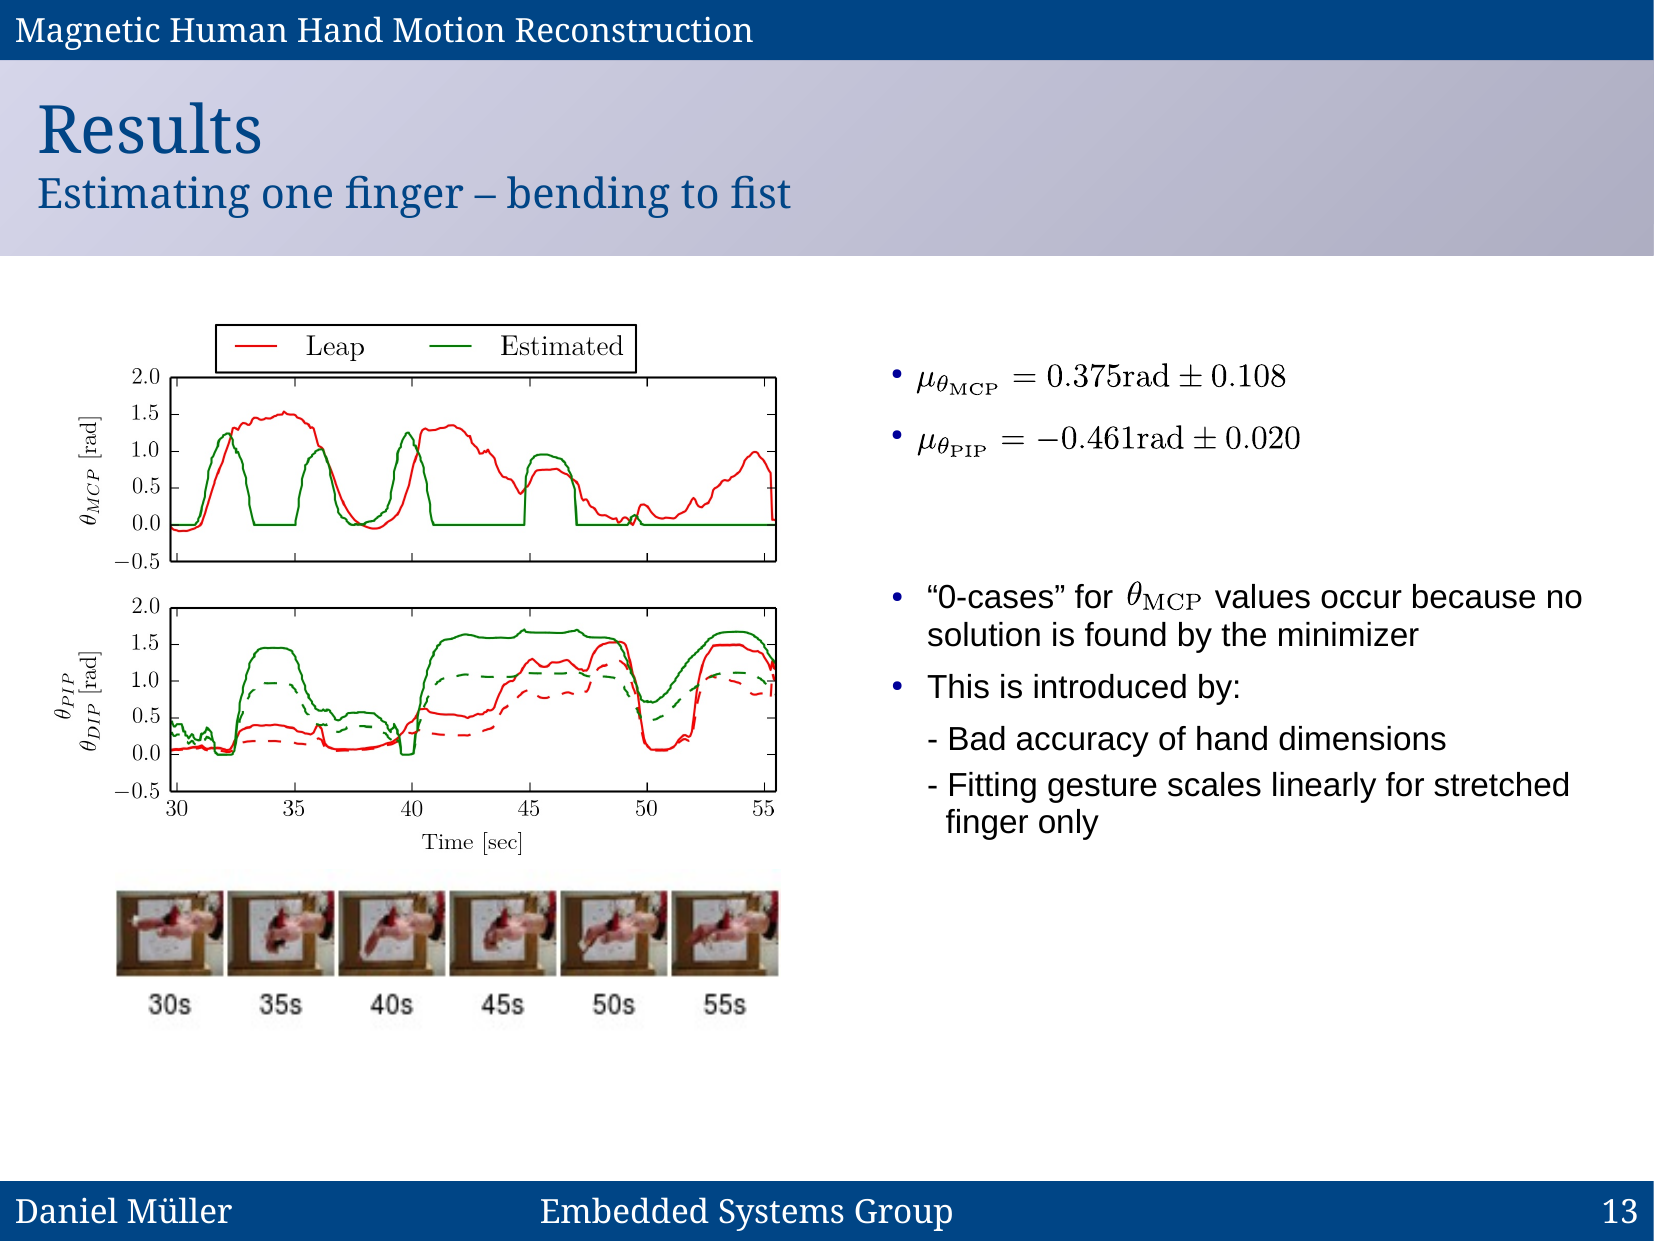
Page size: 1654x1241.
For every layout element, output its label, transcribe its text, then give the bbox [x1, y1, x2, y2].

text_box “0-cases” for values occur because no solution is found by the minimizer This is introduced by: - Bad accuracy of hand dimensions - Fitting gesture scales linearly for stretched finger only [876, 571, 1618, 851]
text_box [876, 349, 1443, 497]
title Results Estimating one finger – bending to fist [37, 47, 1411, 256]
picture [40, 319, 791, 1036]
text_box [1126, 581, 1203, 611]
